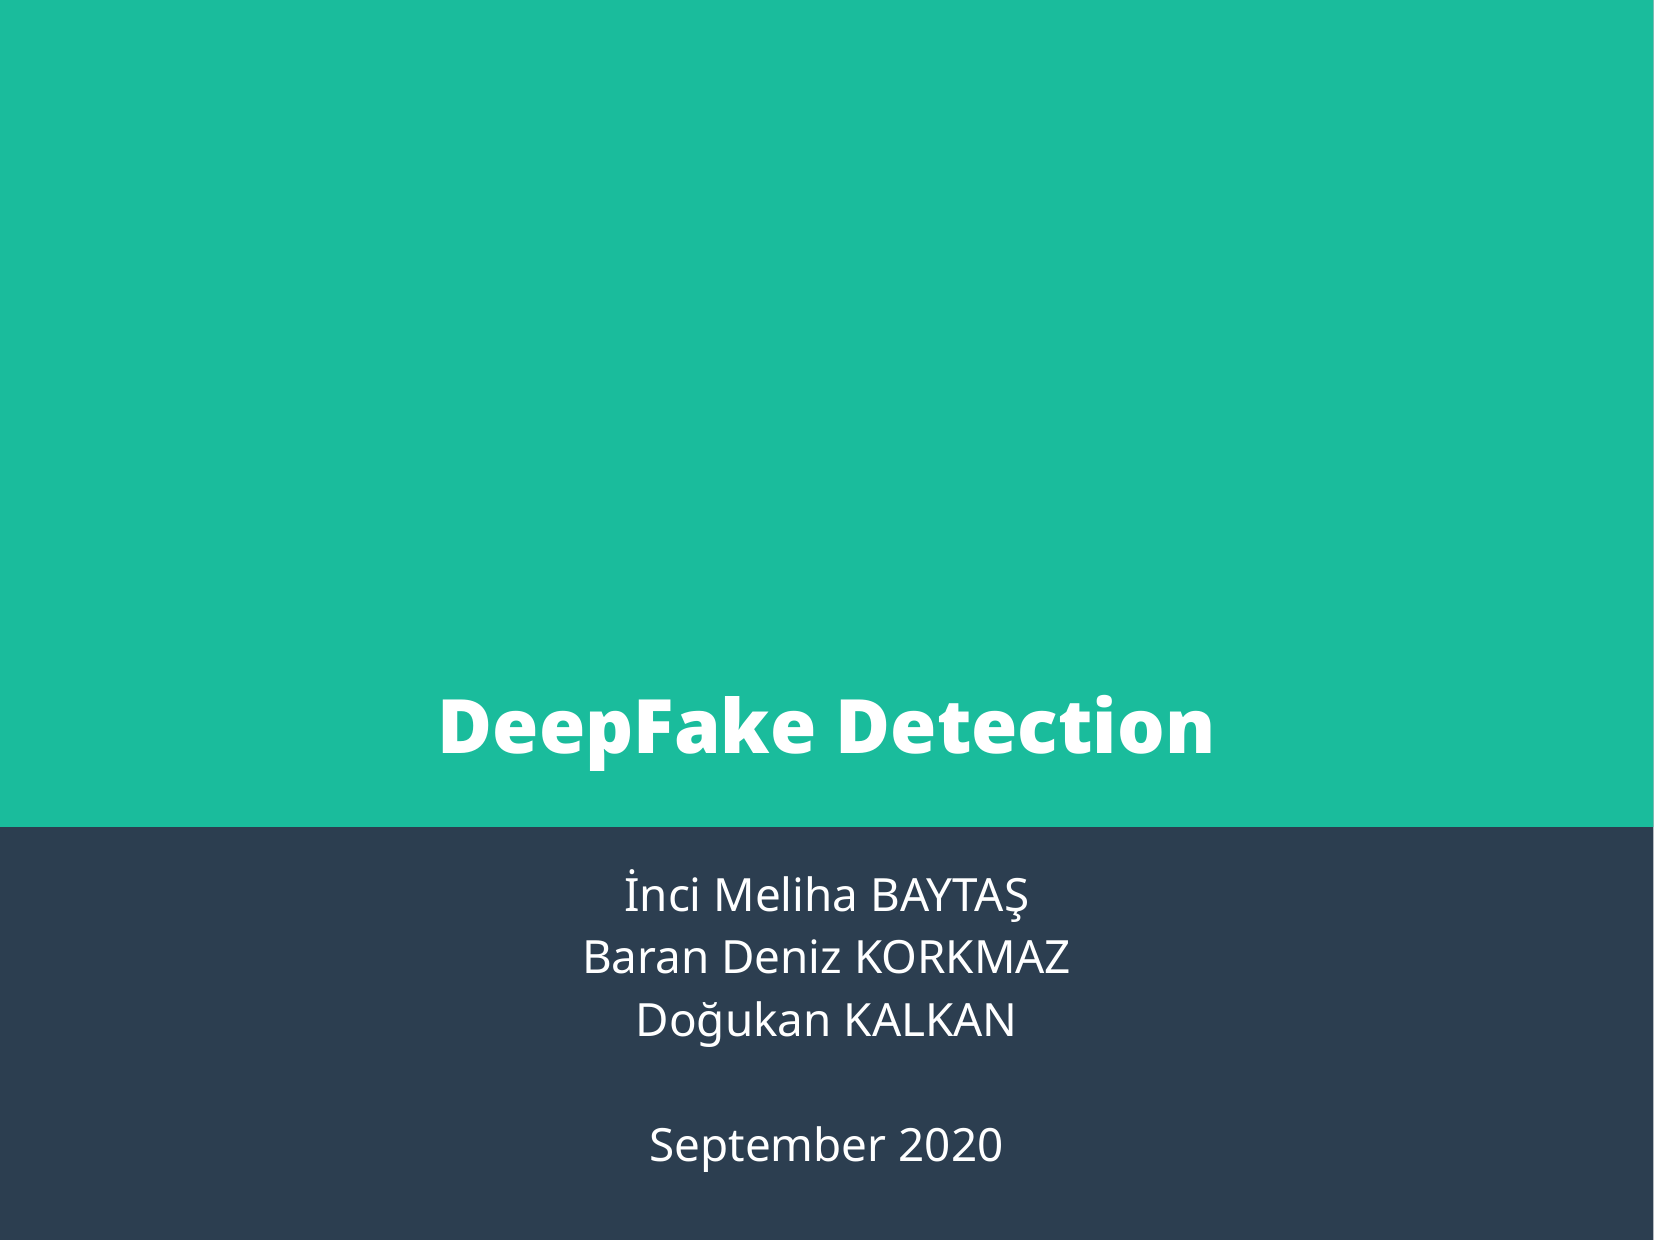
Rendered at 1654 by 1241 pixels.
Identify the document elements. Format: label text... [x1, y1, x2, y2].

subtitle İnci Meliha BAYTAŞ Baran Deniz KORKMAZ Doğukan KALKAN September 2020 [59, 856, 1595, 1182]
title DeepFake Detection [59, 620, 1595, 778]
